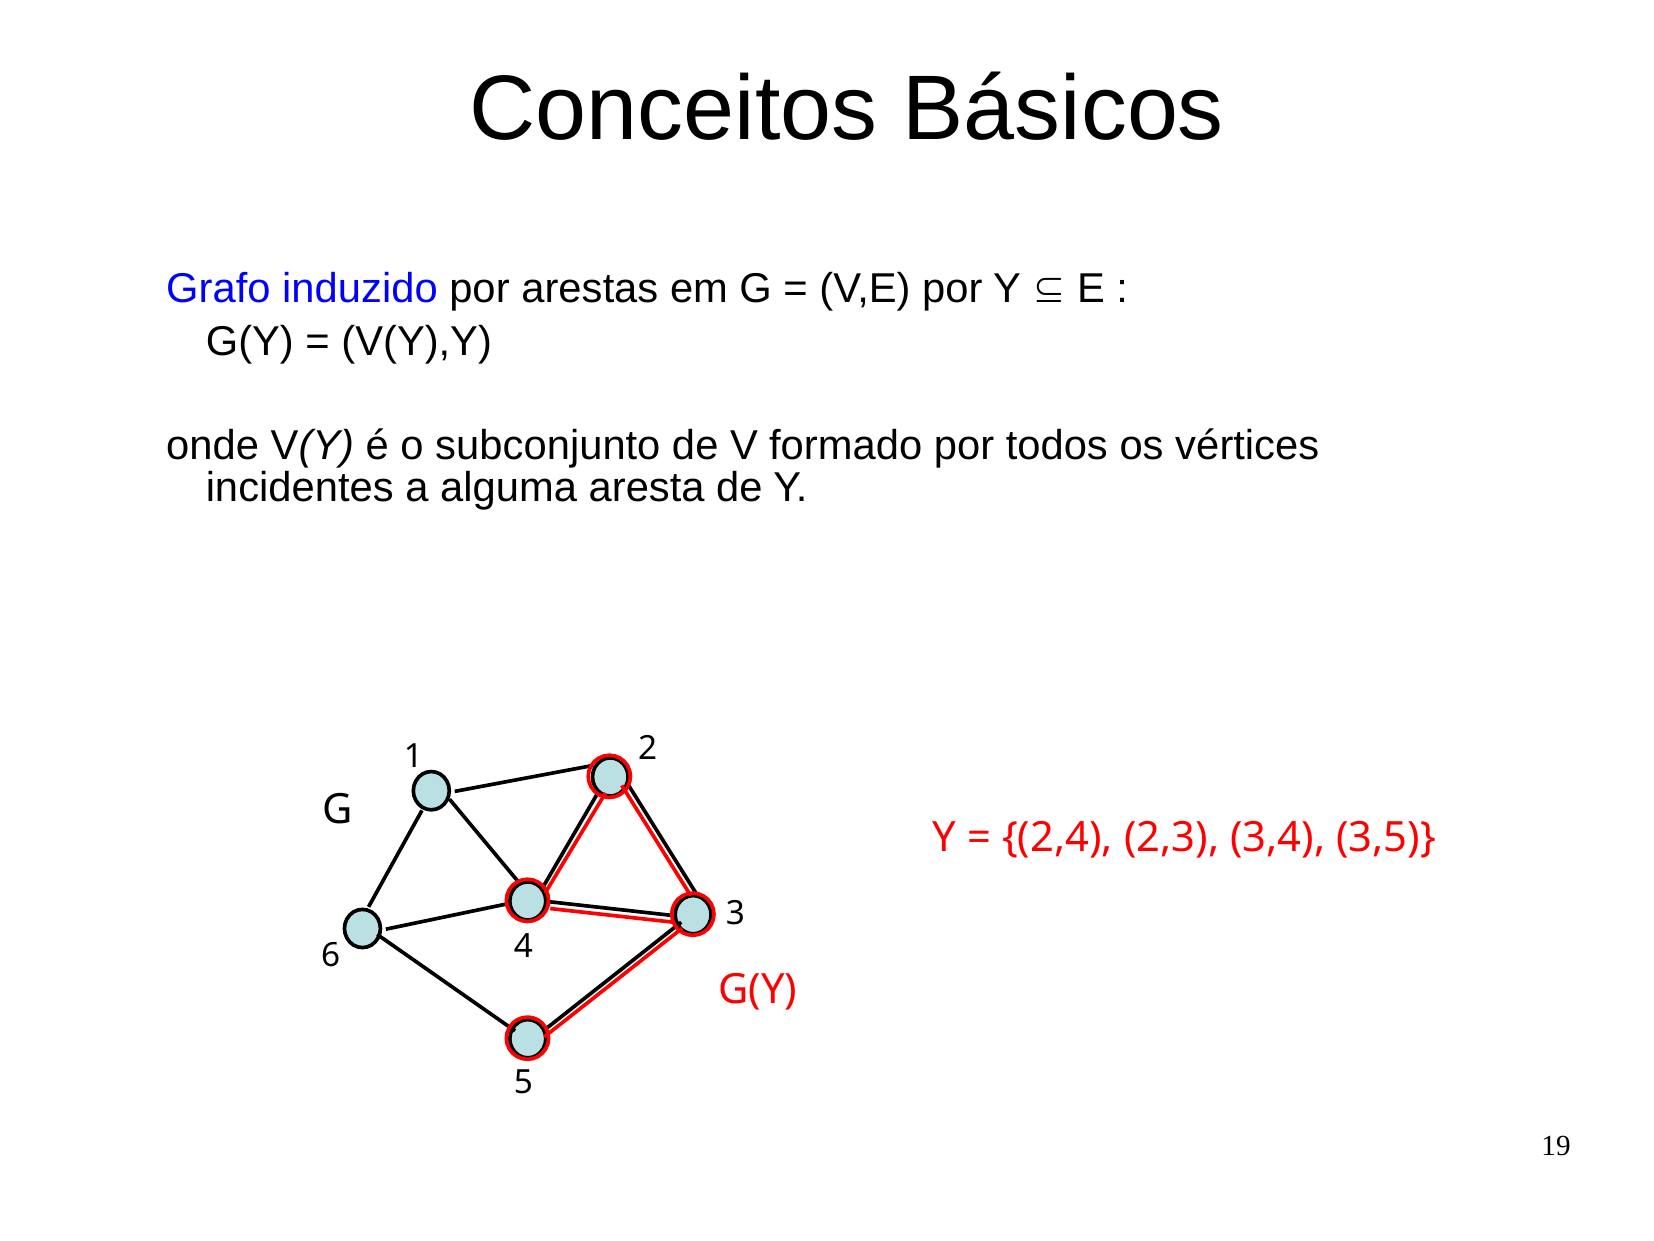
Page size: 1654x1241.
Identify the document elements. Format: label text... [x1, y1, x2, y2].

text_box 2 [623, 716, 672, 778]
text_box Y = {(2,4), (2,3), (3,4), (3,5)} [918, 799, 1452, 872]
text_box 4 [499, 914, 548, 976]
text_box G(Y)‏ [703, 950, 813, 1024]
text_box 3 [711, 881, 760, 943]
list Grafo induzido por arestas em G = (V,E) por Y  E : G(Y) = (V(Y),Y) onde V(Y) é o subconjunto de V formado por todos os vértices incidentes a alguma aresta de Y. [151, 261, 1433, 579]
text_box [509, 882, 546, 914]
text_box [509, 1020, 546, 1050]
text_box [345, 909, 381, 948]
title Conceitos Básicos [261, 42, 1433, 173]
text_box [413, 773, 450, 810]
text_box 6 [306, 923, 356, 984]
text_box [592, 758, 628, 795]
text_box 1 [388, 724, 438, 786]
text_box G [307, 771, 368, 845]
text_box [675, 896, 711, 933]
text_box 5 [499, 1050, 548, 1111]
